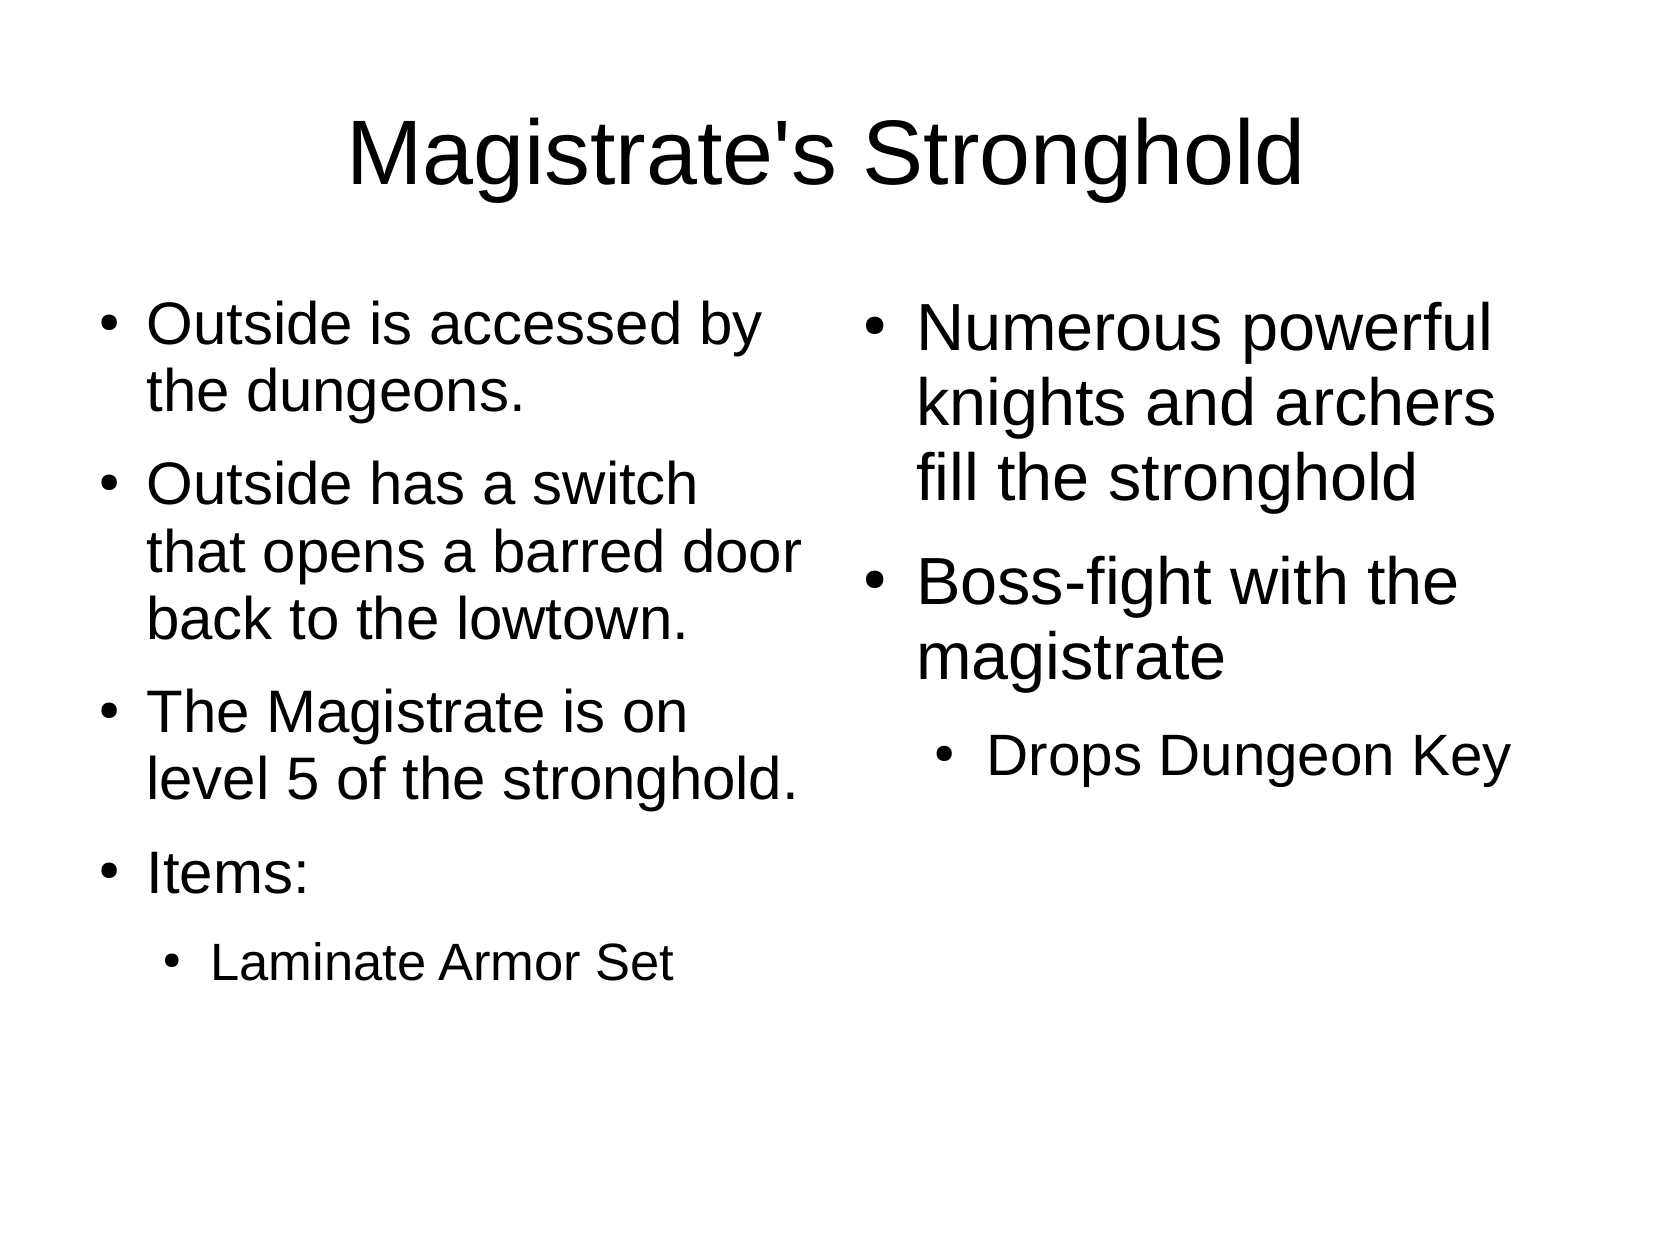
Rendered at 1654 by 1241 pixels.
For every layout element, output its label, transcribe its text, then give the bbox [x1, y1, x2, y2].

list Numerous powerful knights and archers fill the stronghold Boss-fight with the magistrate Drops Dungeon Key [845, 290, 1572, 1109]
list Outside is accessed by the dungeons. Outside has a switch that opens a barred door back to the lowtown. The Magistrate is on level 5 of the stronghold. Items: Laminate Armor Set [82, 290, 809, 1109]
title Magistrate's Stronghold [82, 56, 1571, 250]
